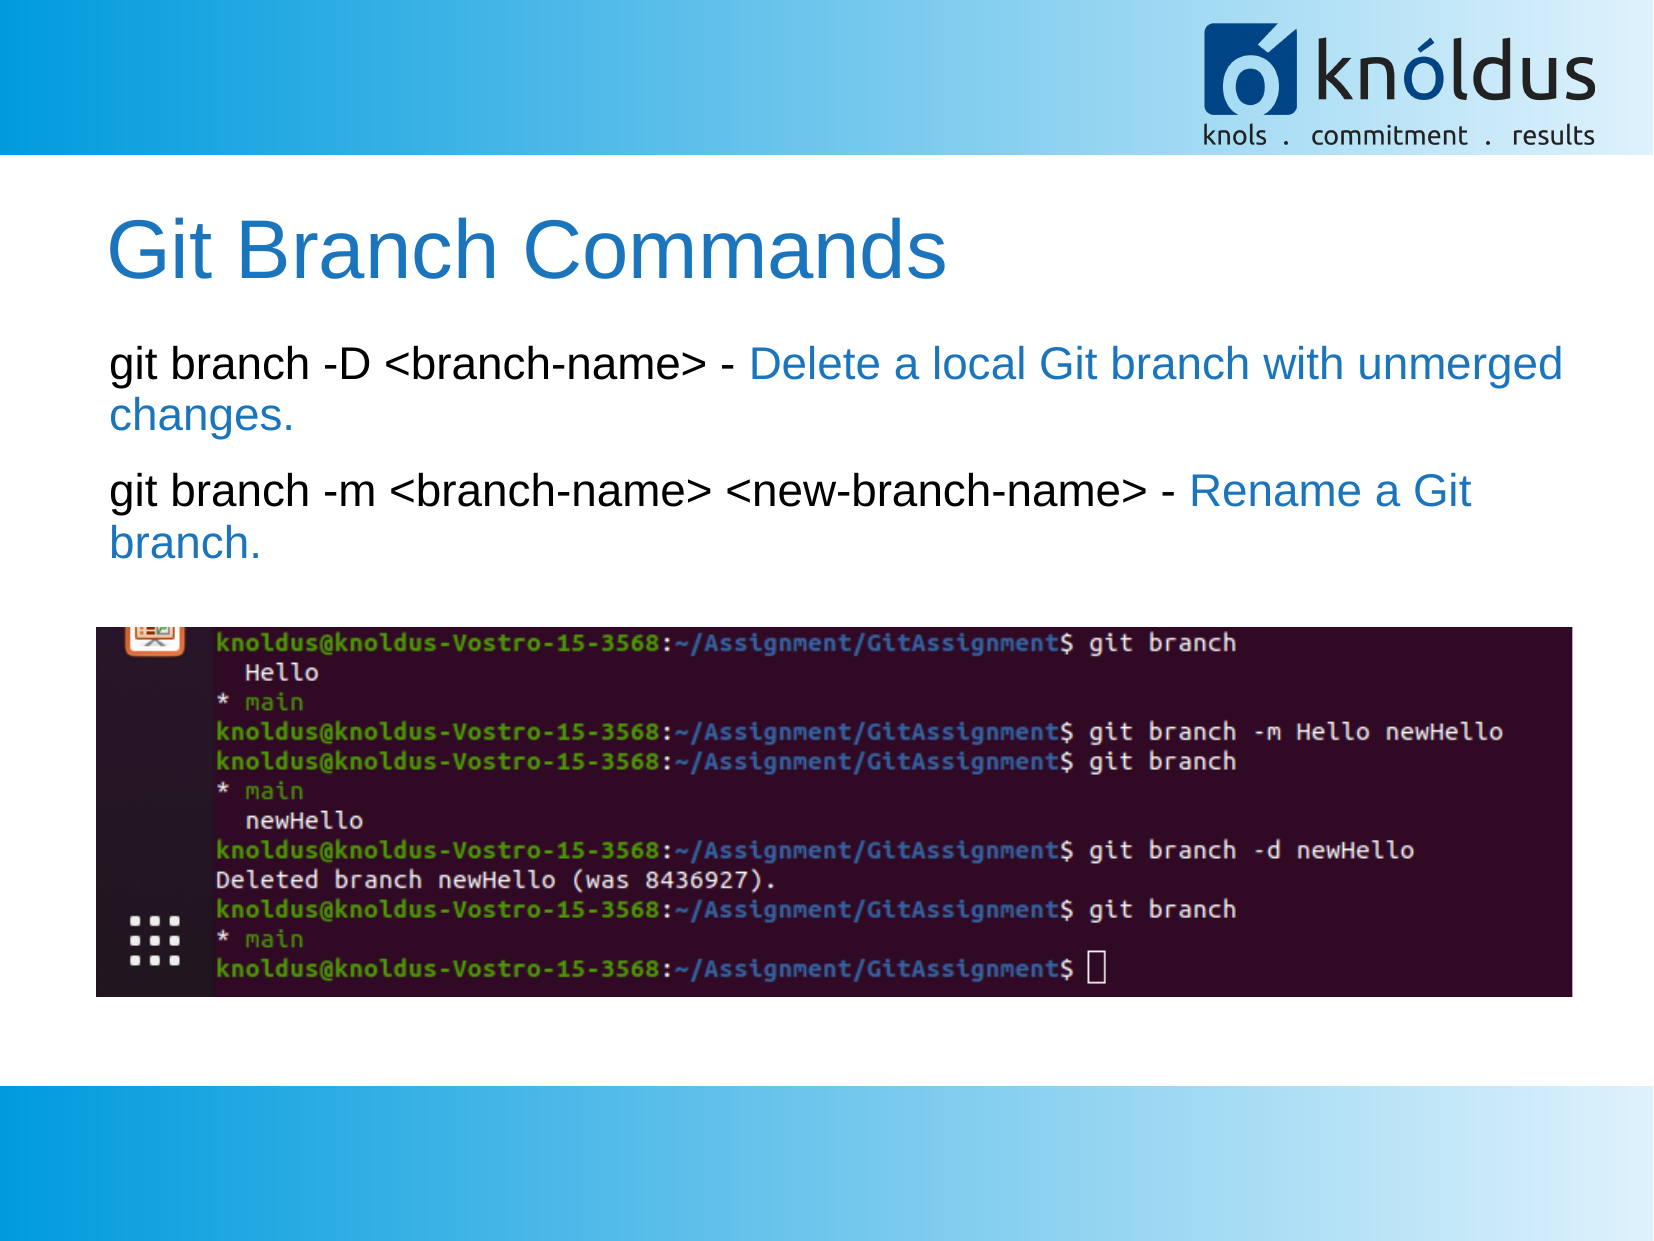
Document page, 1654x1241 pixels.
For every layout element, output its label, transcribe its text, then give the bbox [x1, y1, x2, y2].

picture [1204, 23, 1595, 145]
picture [96, 627, 1573, 997]
title Git Branch Commands [70, 203, 1205, 390]
text_box git branch -D <branch-name> - Delete a local Git branch with unmerged changes. git branch -m <branch-name> <new-branch-name> - Rename a Git branch. [94, 330, 1595, 615]
